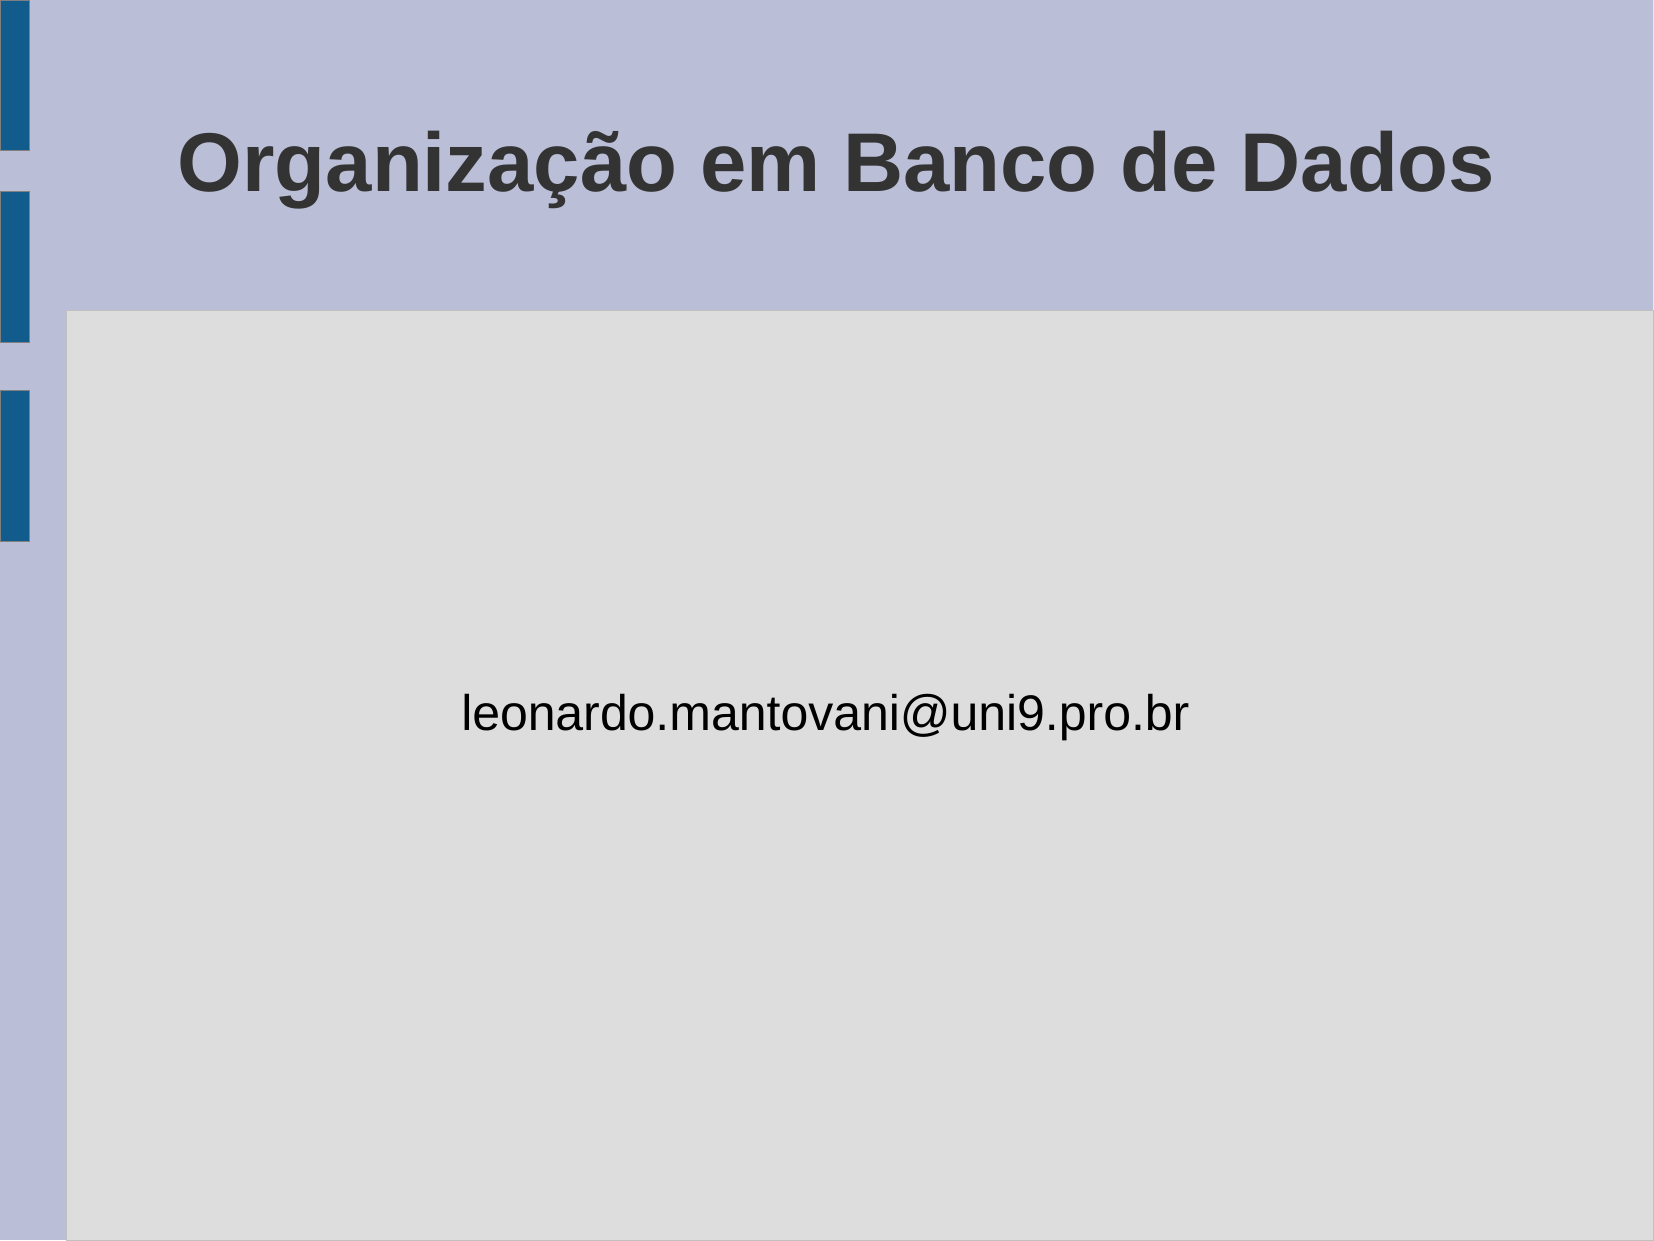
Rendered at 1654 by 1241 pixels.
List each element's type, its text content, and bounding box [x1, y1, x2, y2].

title Organização em Banco de Dados [82, 59, 1592, 267]
subtitle leonardo.mantovani@uni9.pro.br [134, 350, 1516, 1133]
